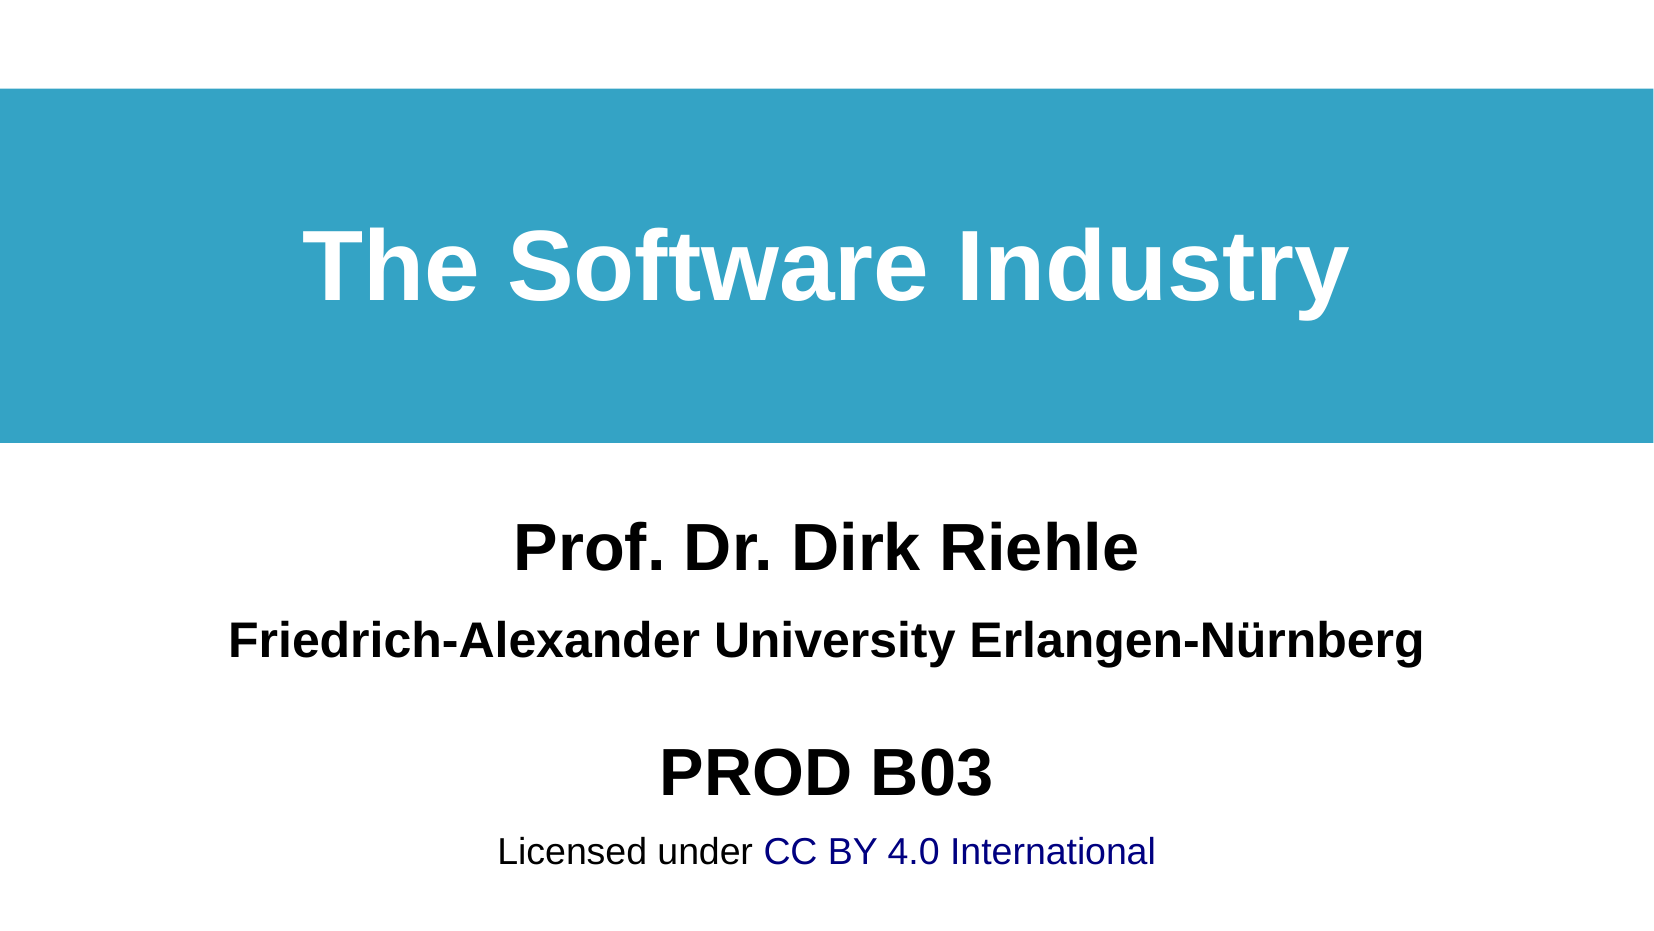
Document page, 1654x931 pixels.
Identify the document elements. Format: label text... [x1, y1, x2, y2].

title The Software Industry [0, 88, 1654, 443]
subtitle Prof. Dr. Dirk Riehle Friedrich-Alexander University Erlangen-Nürnberg PROD B03 Licensed under CC BY 4.0 International [29, 472, 1625, 886]
